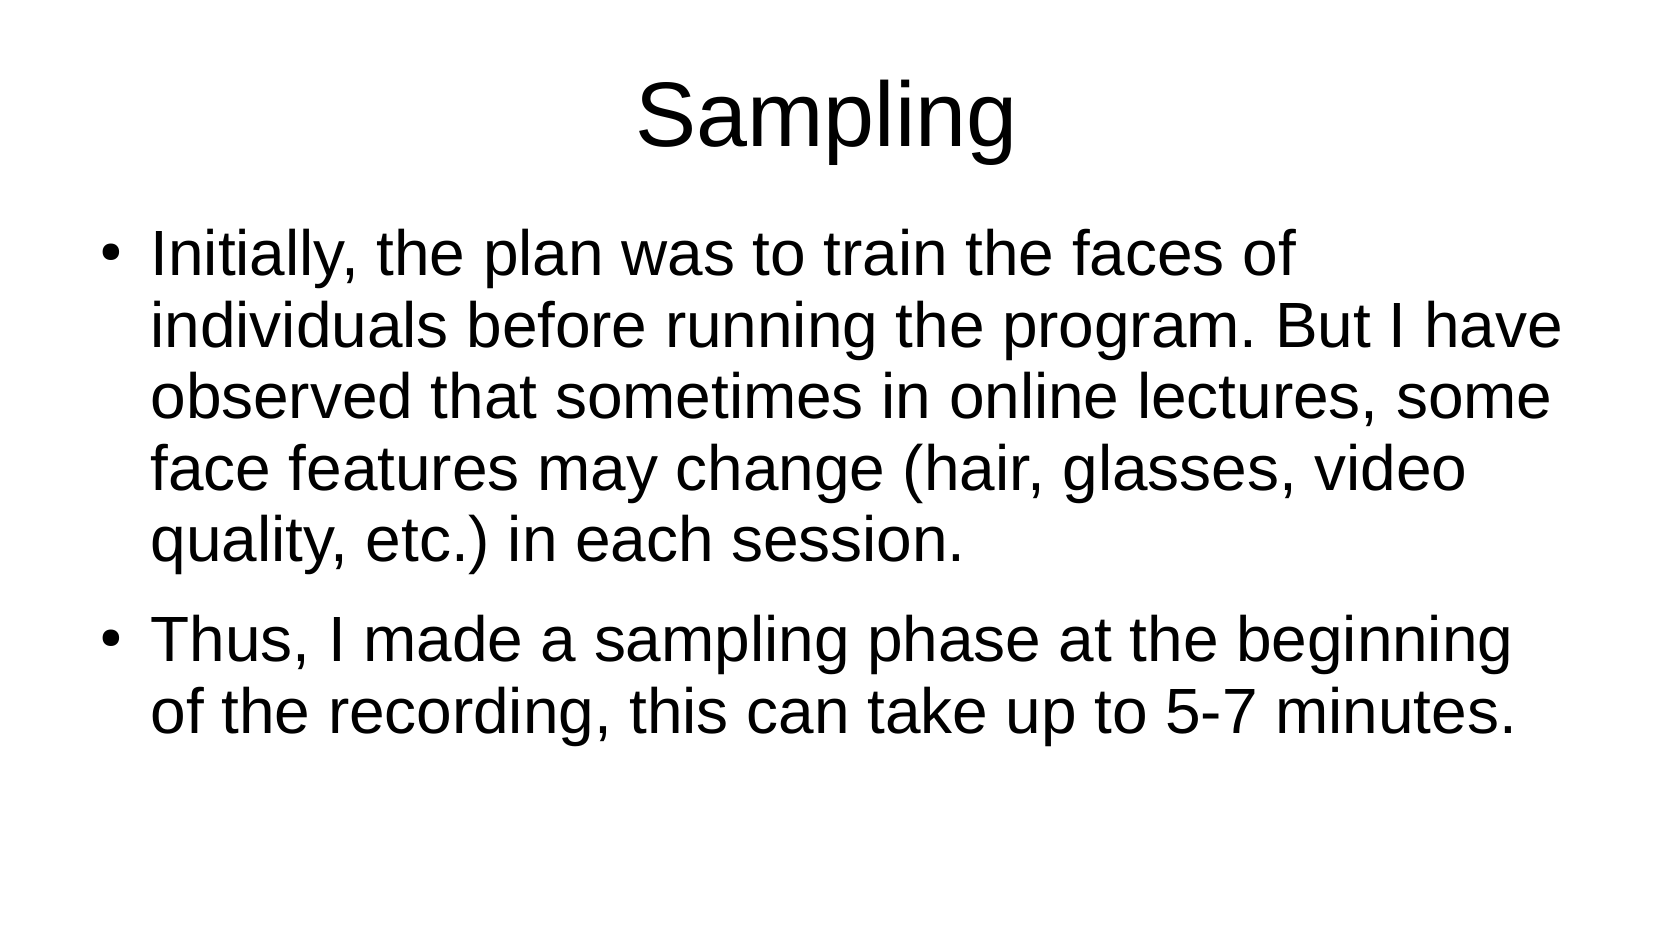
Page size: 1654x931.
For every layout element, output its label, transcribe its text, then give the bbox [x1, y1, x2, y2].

list Initially, the plan was to train the faces of individuals before running the program. But I have observed that sometimes in online lectures, some face features may change (hair, glasses, video quality, etc.) in each session. Thus, I made a sampling phase at the beginning of the recording, this can take up to 5-7 minutes. [82, 217, 1571, 758]
title Sampling [82, 37, 1571, 193]
